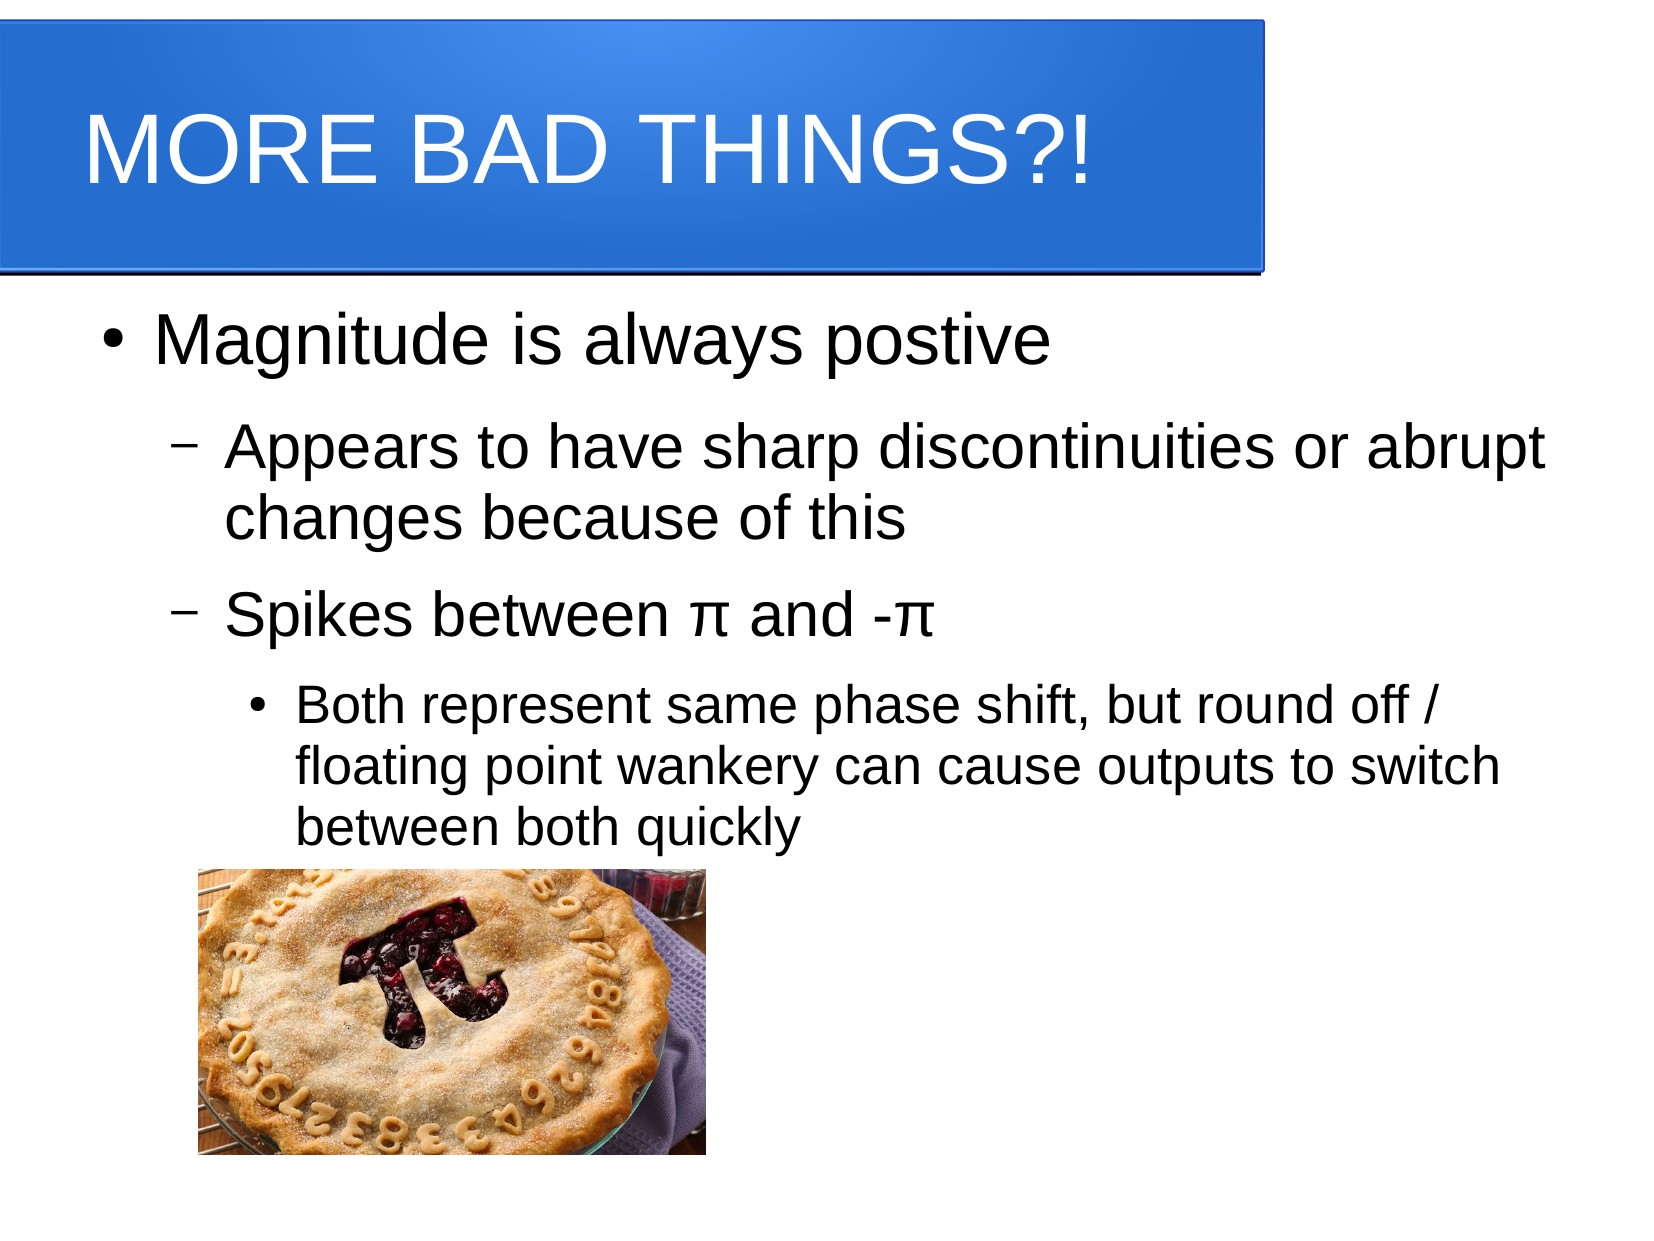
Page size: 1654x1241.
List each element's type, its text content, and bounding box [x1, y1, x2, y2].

list Magnitude is always postive Appears to have sharp discontinuities or abrupt changes because of this Spikes between π and -π Both represent same phase shift, but round off / floating point wankery can cause outputs to switch between both quickly [82, 299, 1571, 1019]
title MORE BAD THINGS?! [82, 47, 1235, 252]
picture [198, 869, 706, 1156]
